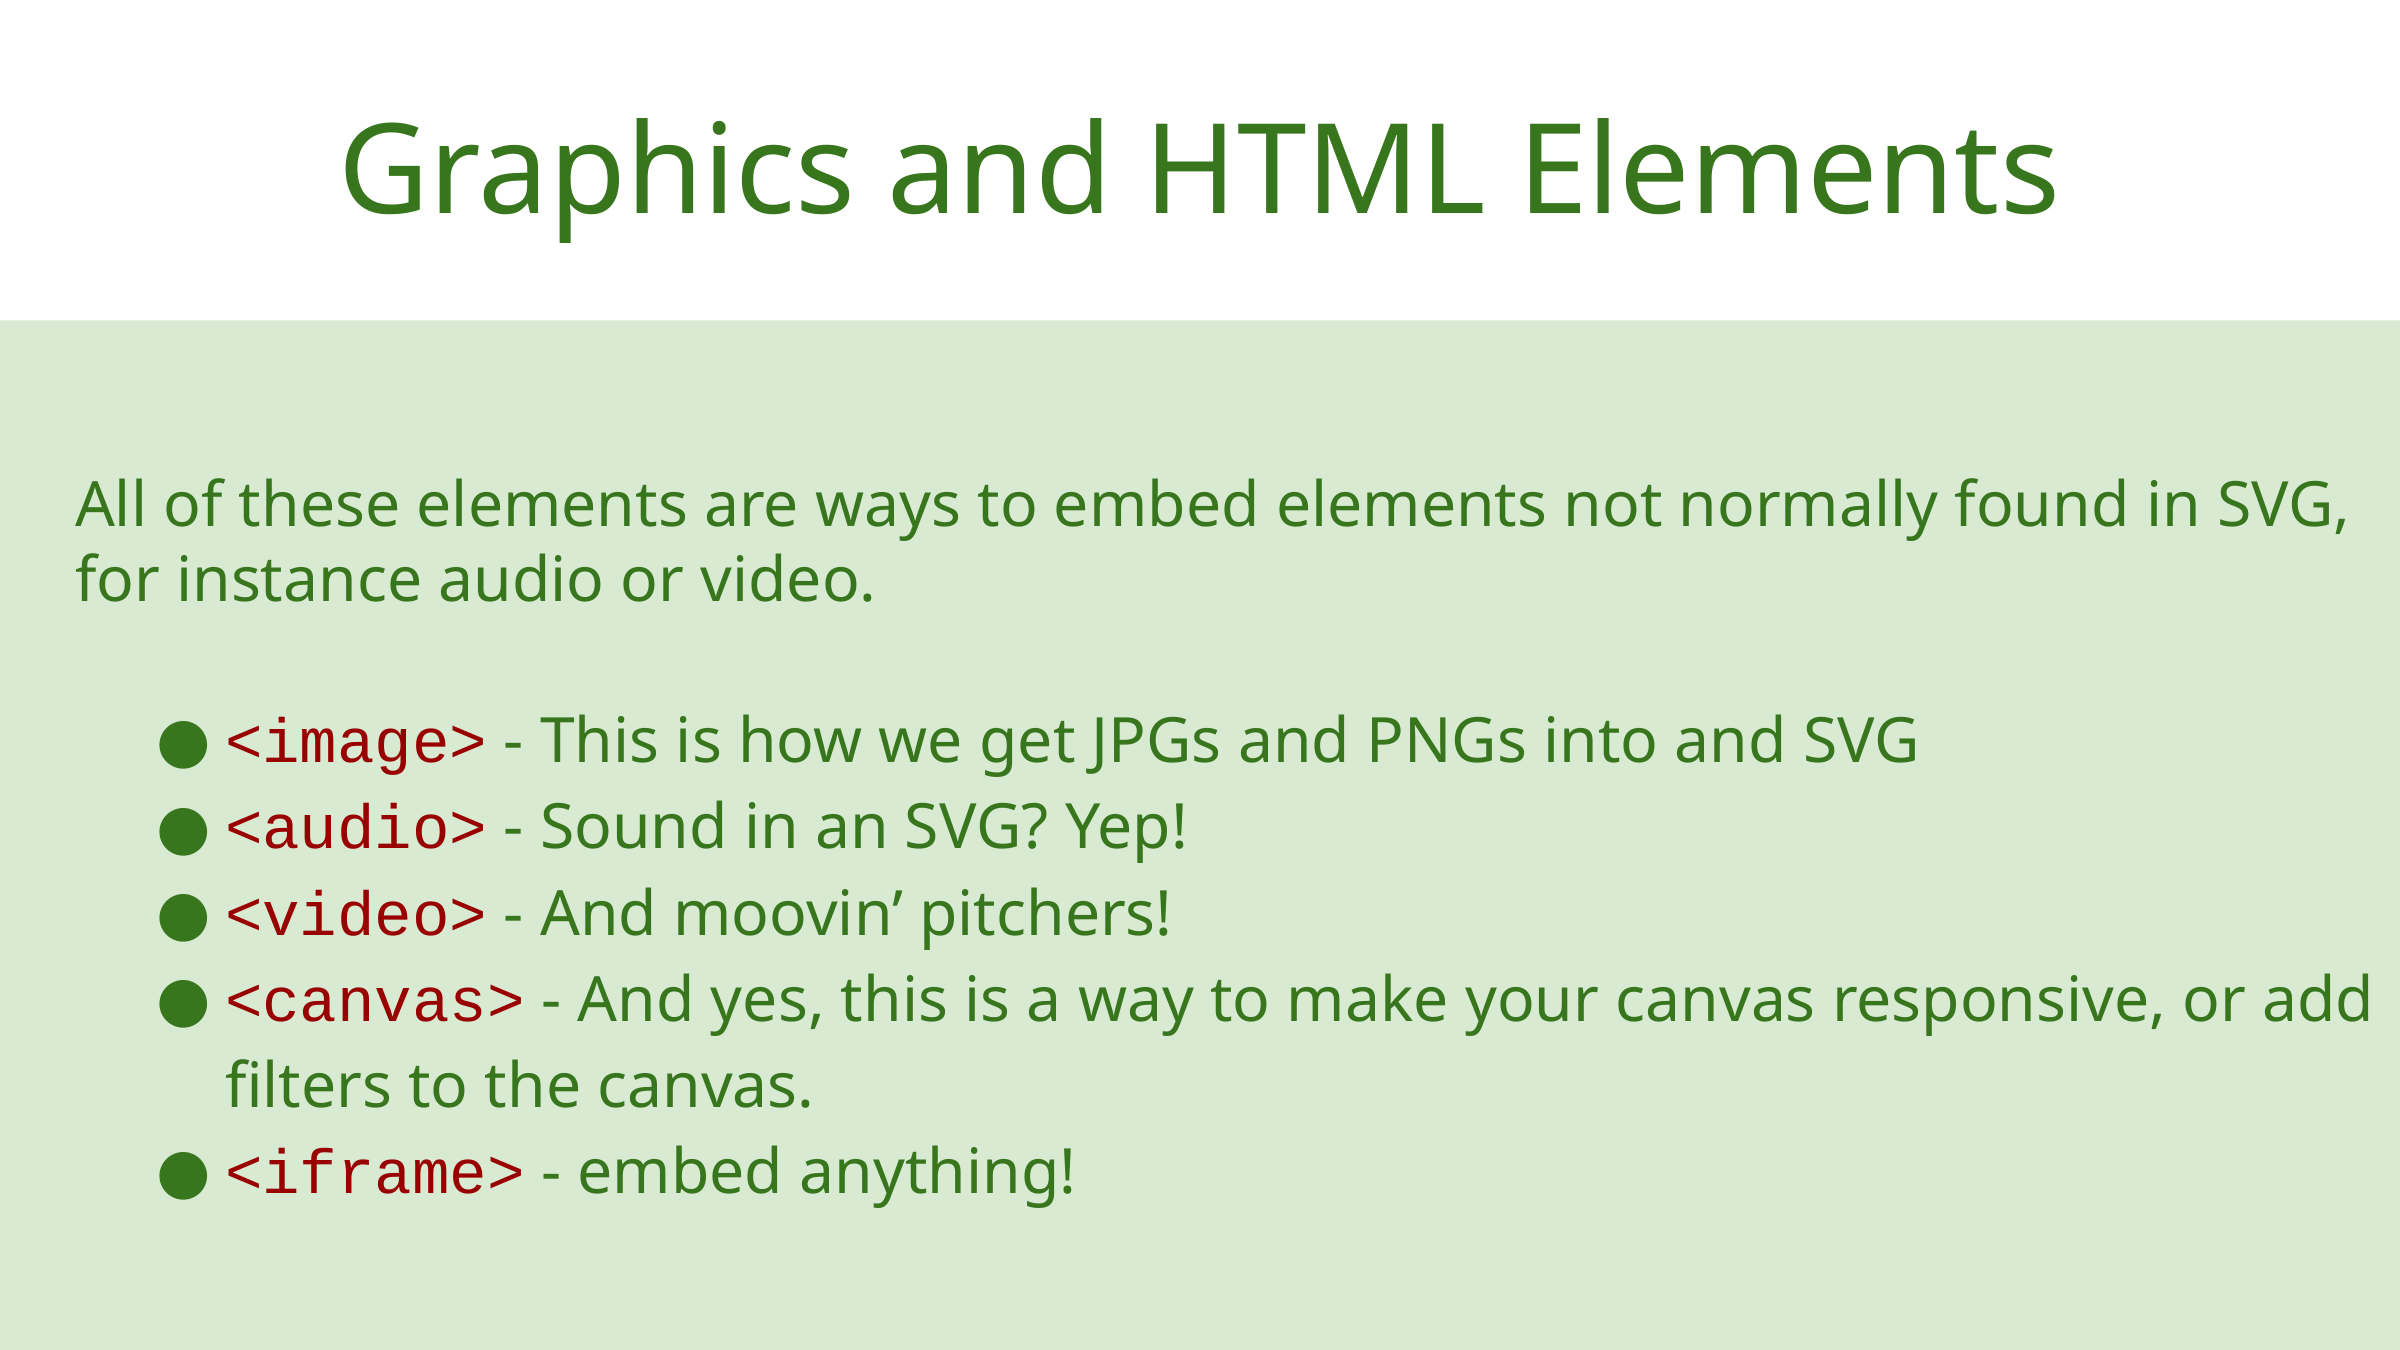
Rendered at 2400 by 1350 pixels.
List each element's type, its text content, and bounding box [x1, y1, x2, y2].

text_box All of these elements are ways to embed elements not normally found in SVG, for instance audio or video. <image> - This is how we get JPGs and PNGs into and SVG <audio> - Sound in an SVG? Yep! <video> - And moovin’ pitchers! <canvas> - And yes, this is a way to make your canvas responsive, or add filters to the canvas. <iframe> - embed anything! [0, 320, 2400, 1350]
text_box Graphics and HTML Elements [120, 50, 2280, 277]
